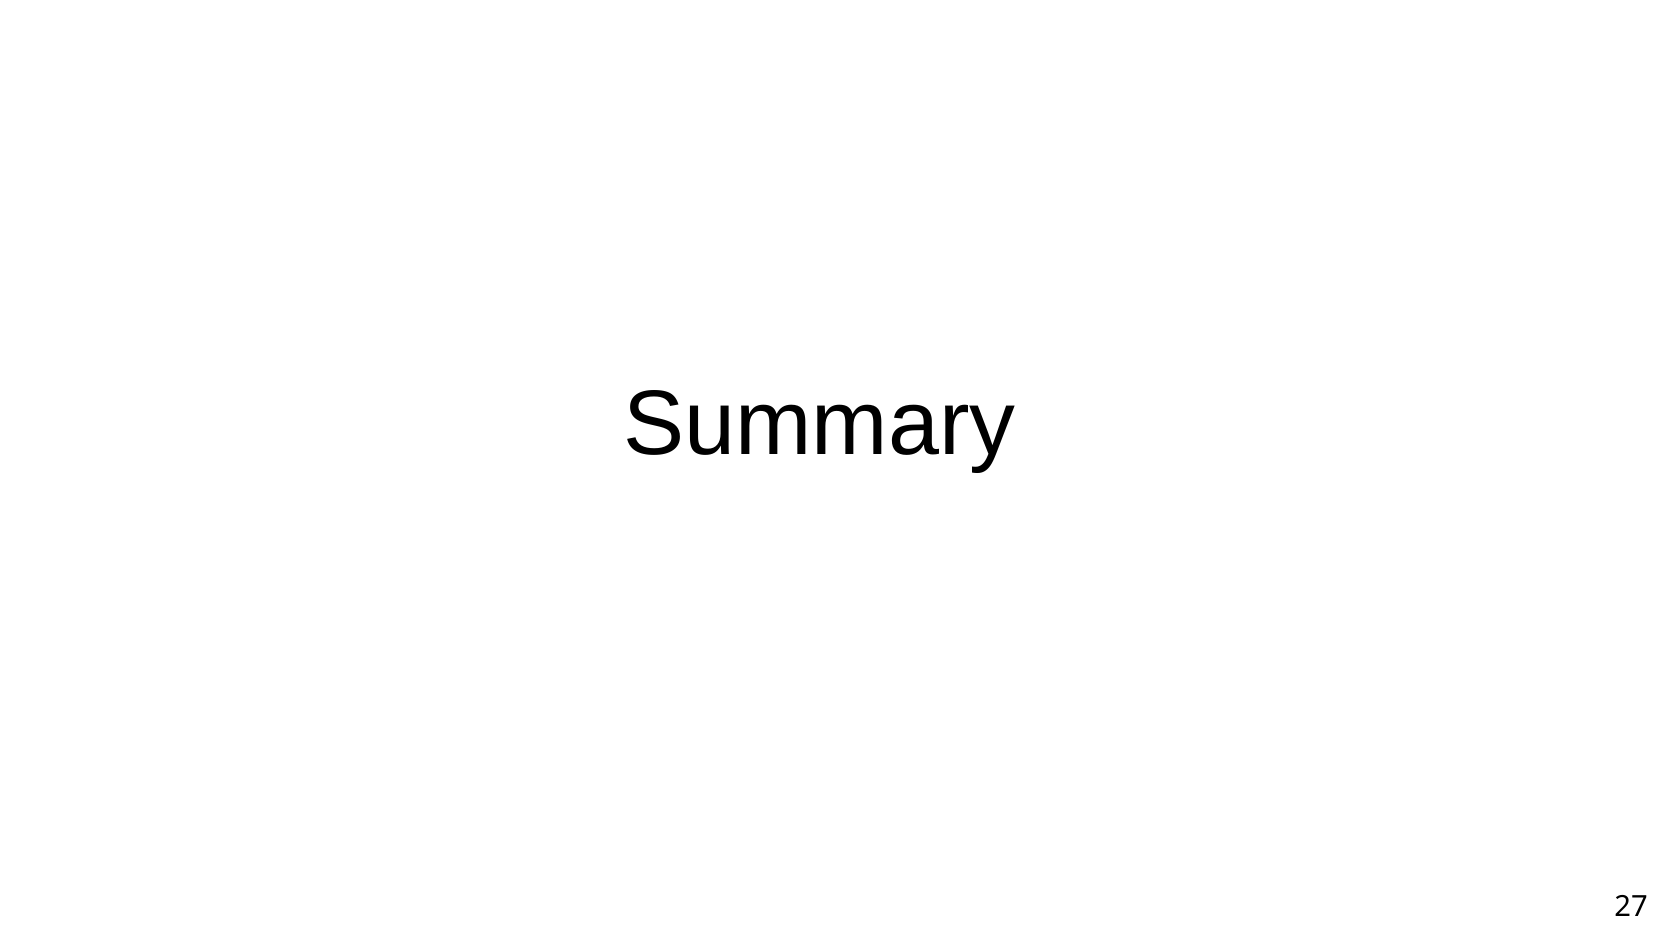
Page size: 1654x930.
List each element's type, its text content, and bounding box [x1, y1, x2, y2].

title Summary [75, 344, 1564, 501]
